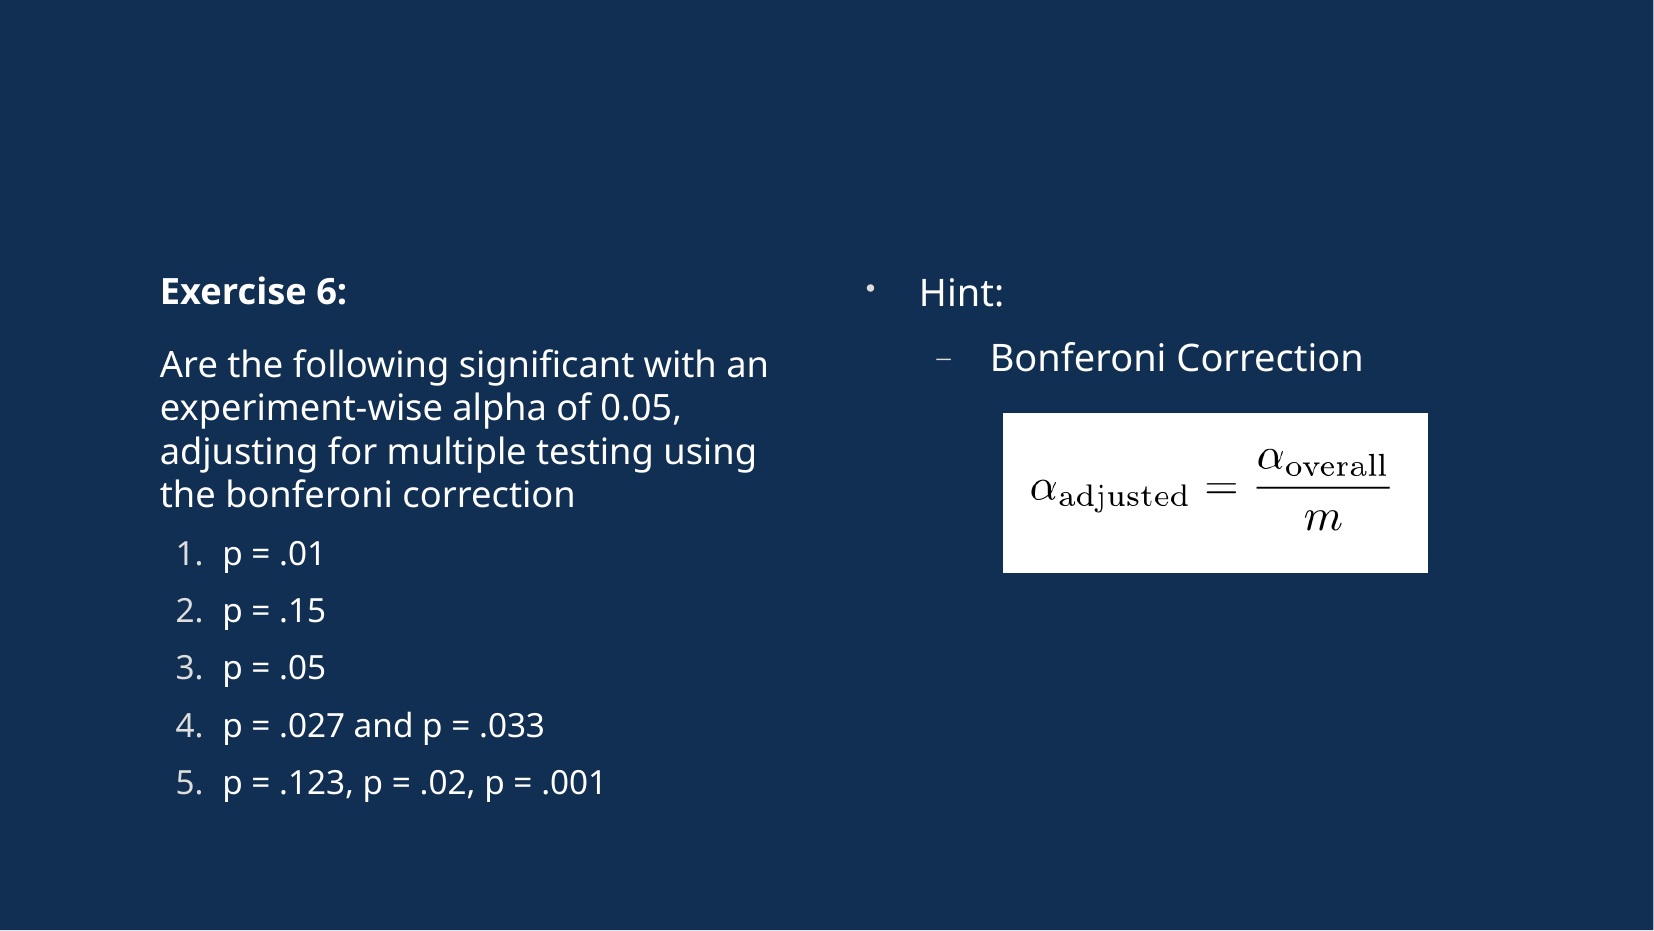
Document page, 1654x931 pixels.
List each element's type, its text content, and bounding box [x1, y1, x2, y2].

list Hint: Bonferoni Correction [848, 268, 1563, 806]
list Exercise 6: Are the following significant with an experiment-wise alpha of 0.05, adjusting for multiple testing using the bonferoni correction p = .01 p = .15 p = .05 p = .027 and p = .033 p = .123, p = .02, p = .001 [97, 268, 813, 806]
picture [1003, 413, 1428, 573]
